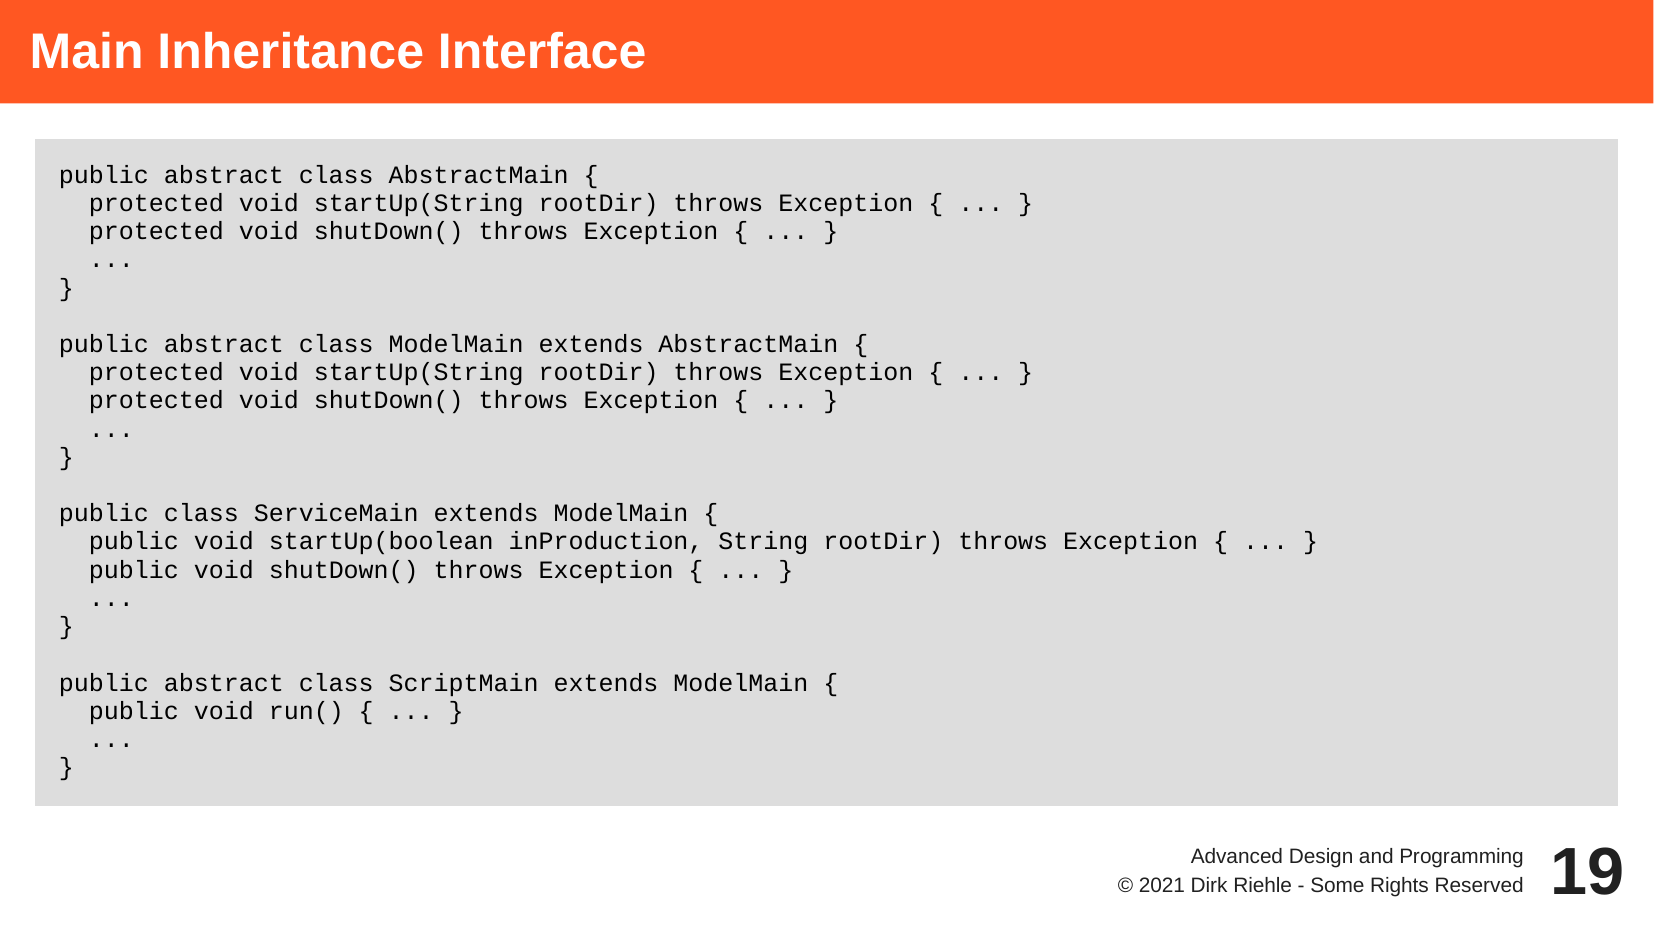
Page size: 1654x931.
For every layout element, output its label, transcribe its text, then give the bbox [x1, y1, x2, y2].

title Main Inheritance Interface [0, 0, 1654, 104]
list public abstract class AbstractMain { protected void startUp(String rootDir) throws Exception { ... } protected void shutDown() throws Exception { ... } ... } public abstract class ModelMain extends AbstractMain { protected void startUp(String rootDir) throws Exception { ... } protected void shutDown() throws Exception { ... } ... } public class ServiceMain extends ModelMain { public void startUp(boolean inProduction, String rootDir) throws Exception { ... } public void shutDown() throws Exception { ... } ... } public abstract class ScriptMain extends ModelMain { public void run() { ... } ... } [29, 132, 1625, 813]
